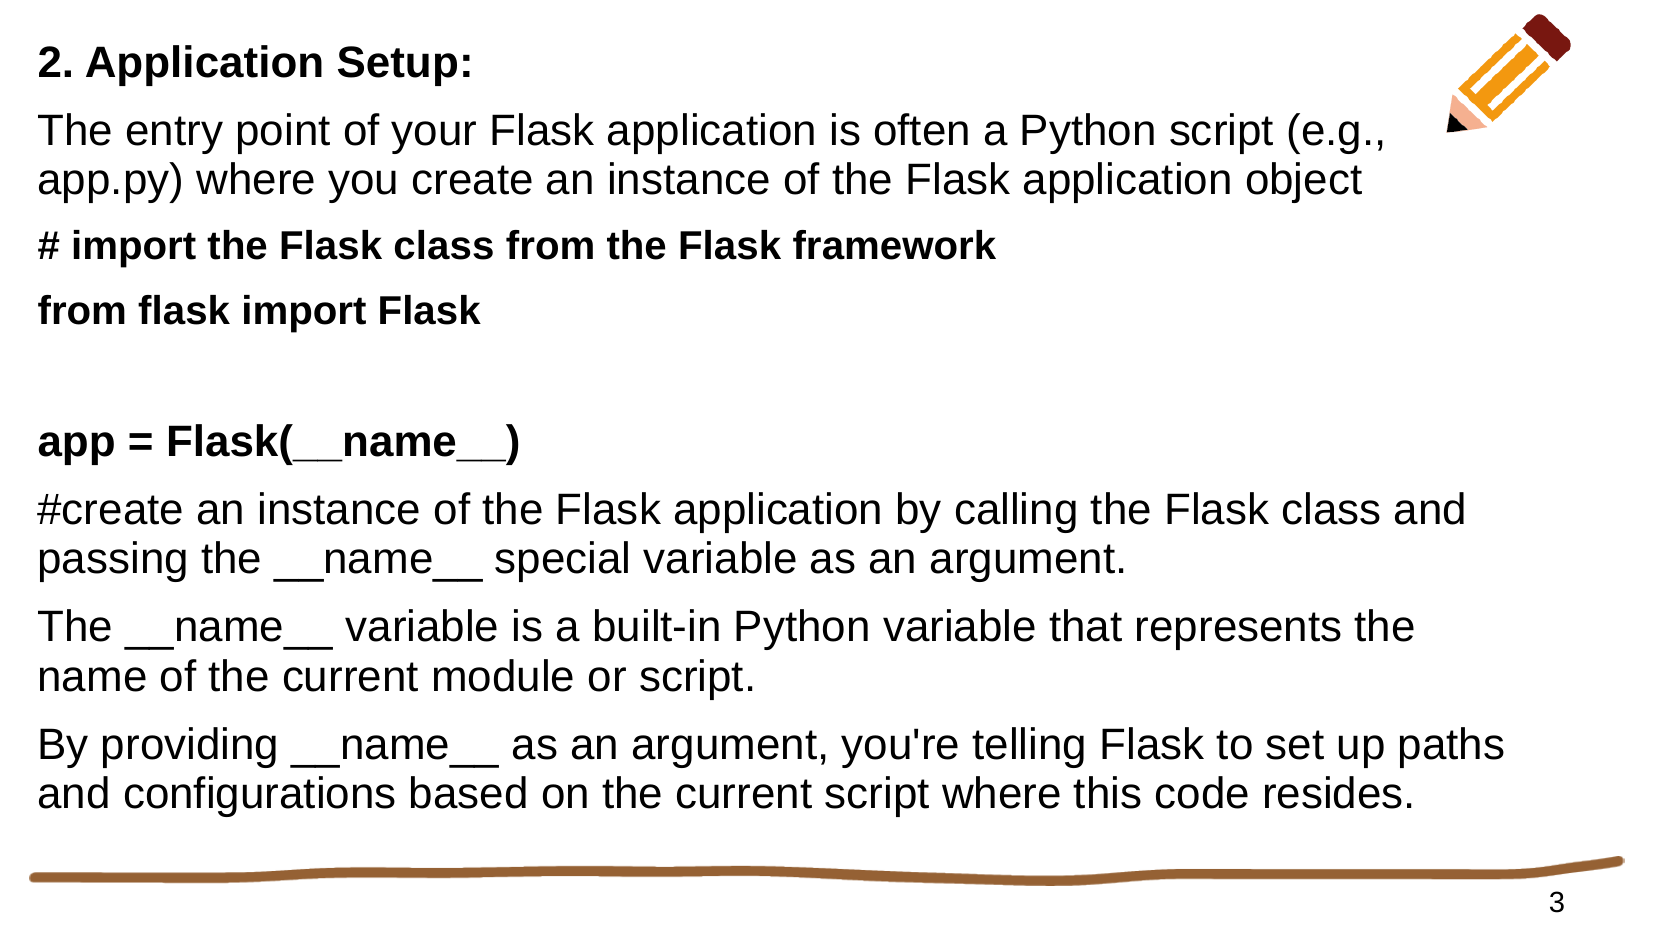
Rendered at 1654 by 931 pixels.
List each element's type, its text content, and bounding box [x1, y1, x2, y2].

picture [29, 856, 1625, 886]
list 2. Application Setup: The entry point of your Flask application is often a Python script (e.g., app.py) where you create an instance of the Flask application object # import the Flask class from the Flask framework from flask import Flask app = Flask(__name__) #create an instance of the Flask application by calling the Flask class and passing the __name__ special variable as an argument. The __name__ variable is a built-in Python variable that represents the name of the current module or script. By providing __name__ as an argument, you're telling Flask to set up paths and configurations based on the current script where this code resides. [37, 37, 1538, 857]
picture [1446, 14, 1571, 133]
